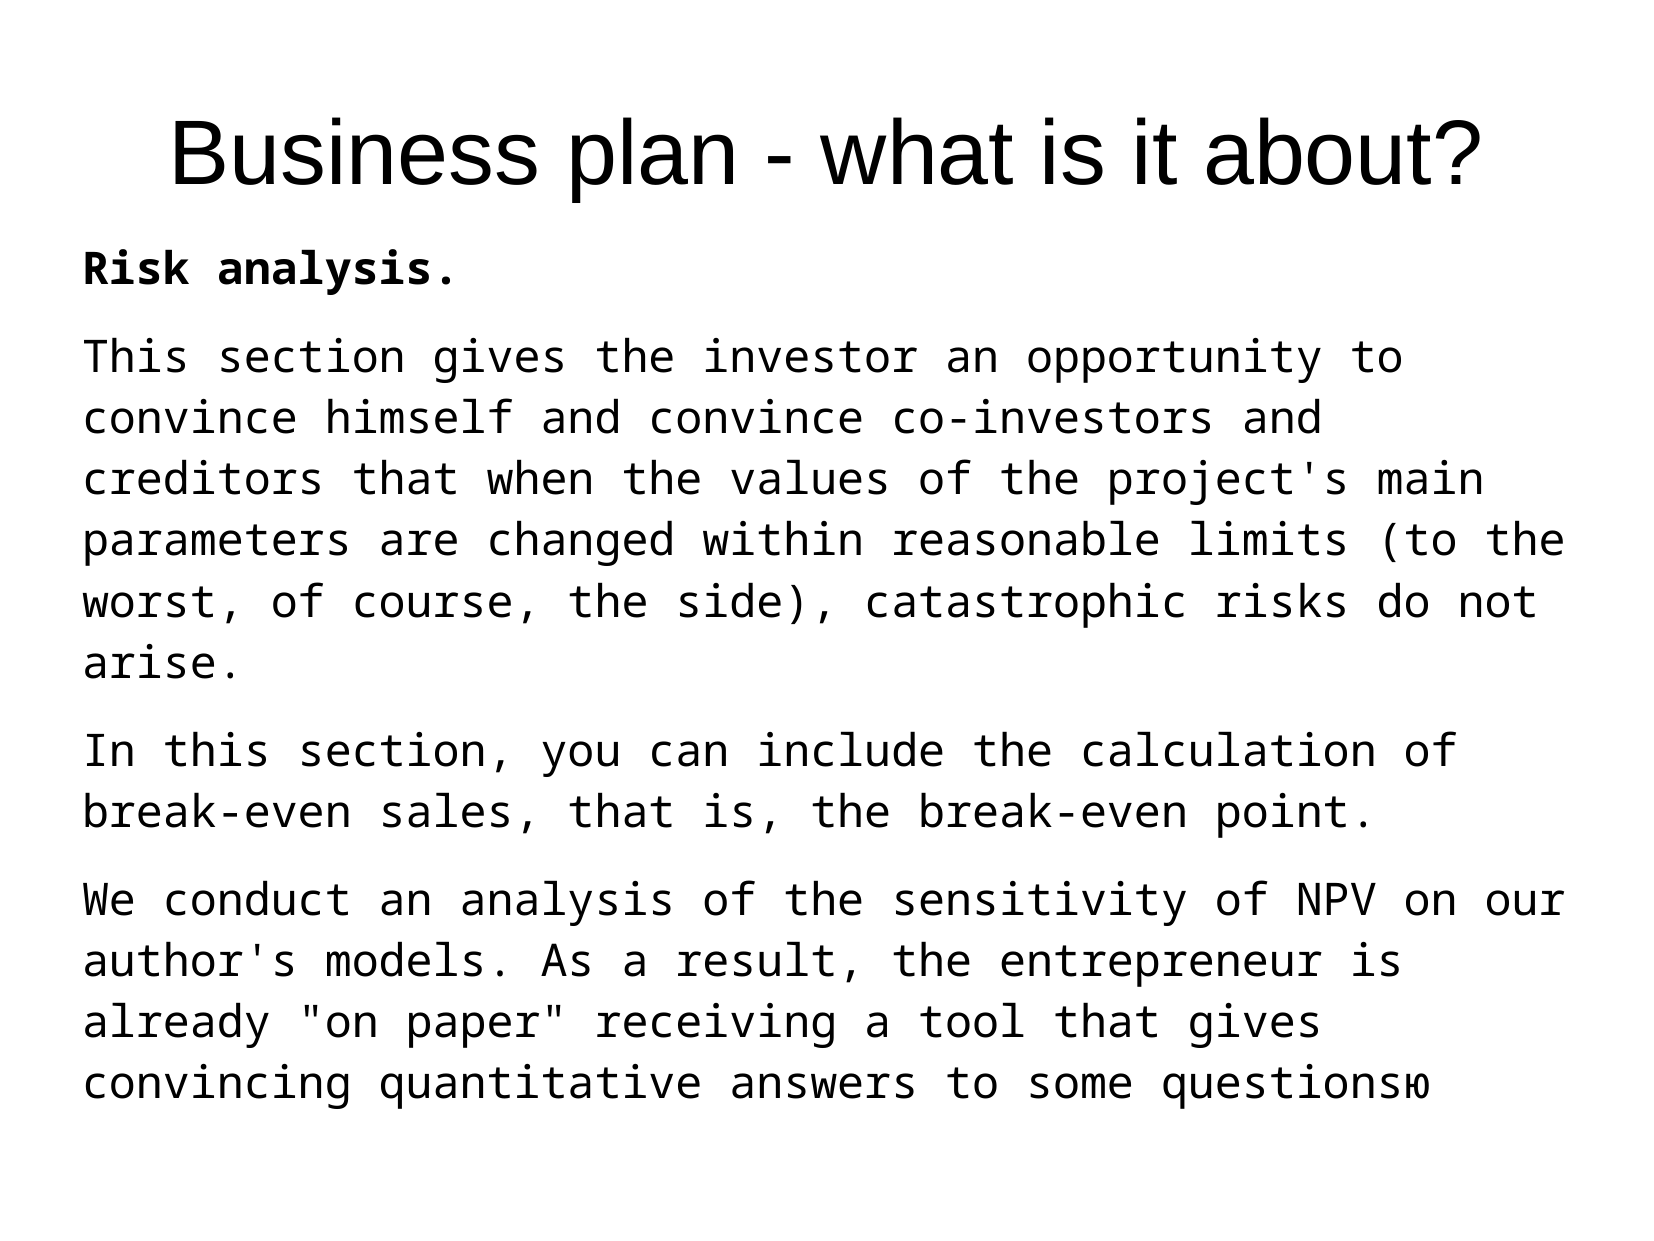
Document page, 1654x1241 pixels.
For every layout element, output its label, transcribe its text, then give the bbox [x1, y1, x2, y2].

list Risk analysis. This section gives the investor an opportunity to convince himself and convince co-investors and creditors that when the values of the project's main parameters are changed within reasonable limits (to the worst, of course, the side), catastrophic risks do not arise. In this section, you can include the calculation of break-even sales, that is, the break-even point. We conduct an analysis of the sensitivity of NPV on our author's models. As a result, the entrepreneur is already "on paper" receiving a tool that gives convincing quantitative answers to some questionsю [82, 236, 1571, 1123]
title Business plan - what is it about? [82, 49, 1571, 236]
